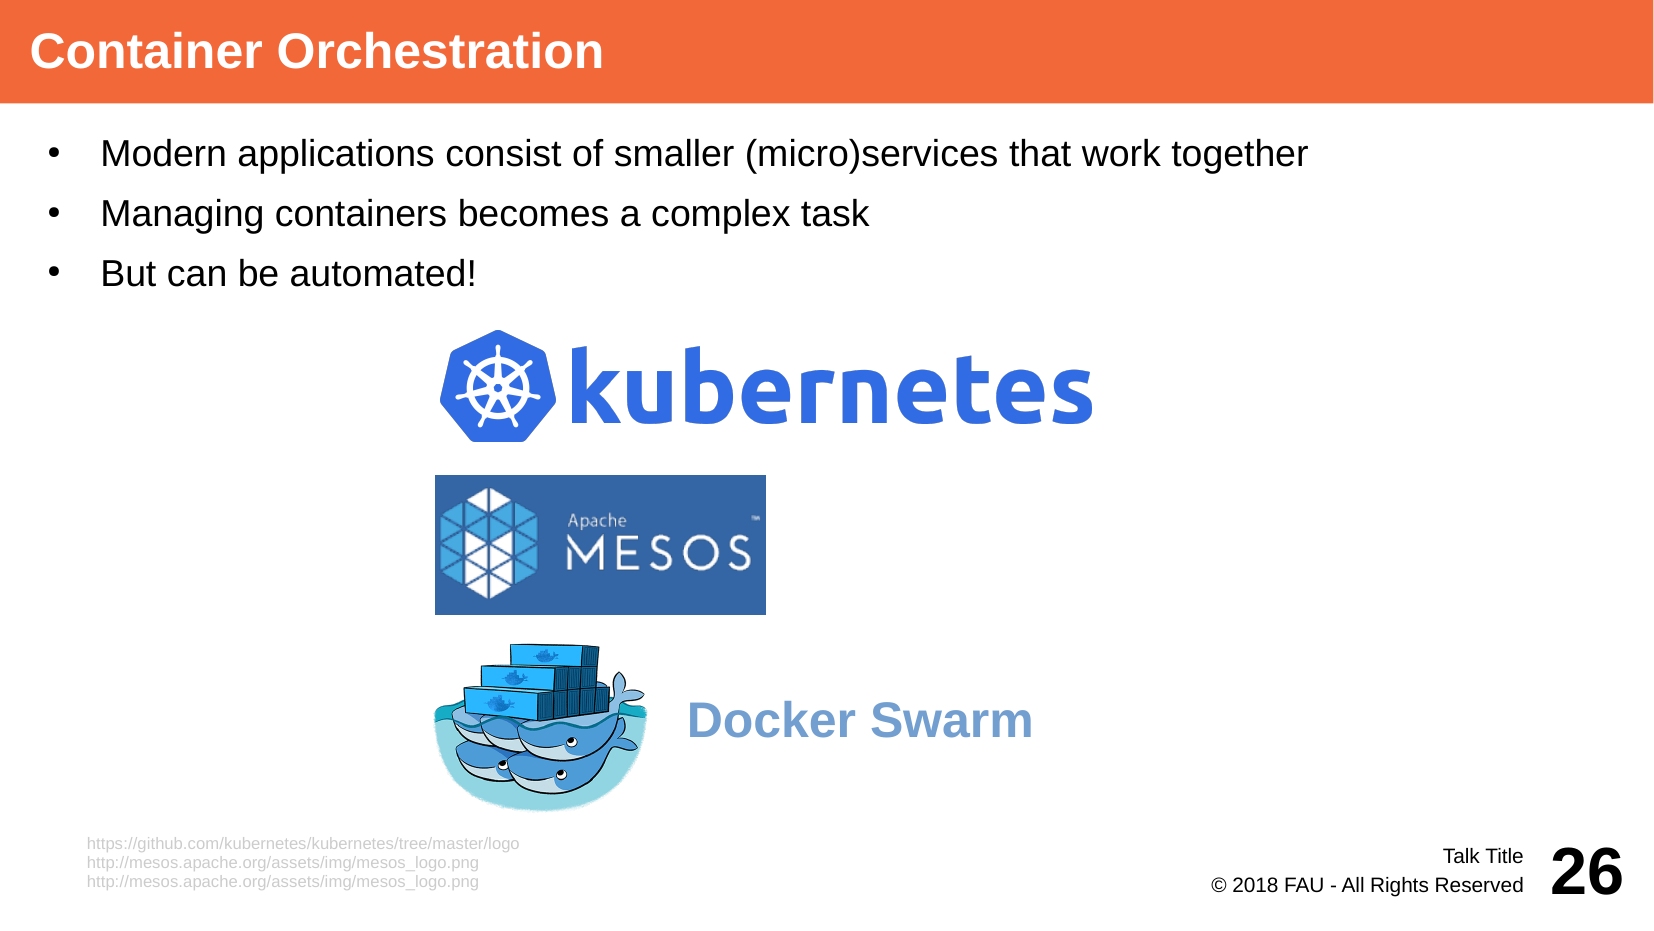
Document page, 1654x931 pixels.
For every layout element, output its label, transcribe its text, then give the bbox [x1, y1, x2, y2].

picture [414, 618, 673, 833]
picture [572, 346, 1092, 424]
picture [440, 330, 556, 442]
text_box Docker Swarm [675, 680, 1276, 760]
picture [435, 474, 767, 616]
list Modern applications consist of smaller (micro)services that work together Managing containers becomes a complex task But can be automated! [29, 132, 1625, 331]
title Container Orchestration [0, 0, 1654, 104]
text_box https://github.com/kubernetes/kubernetes/tree/master/logo http://mesos.apache.org/assets/img/mesos_logo.png http://mesos.apache.org/assets/img/mesos_logo.png [75, 822, 1051, 903]
